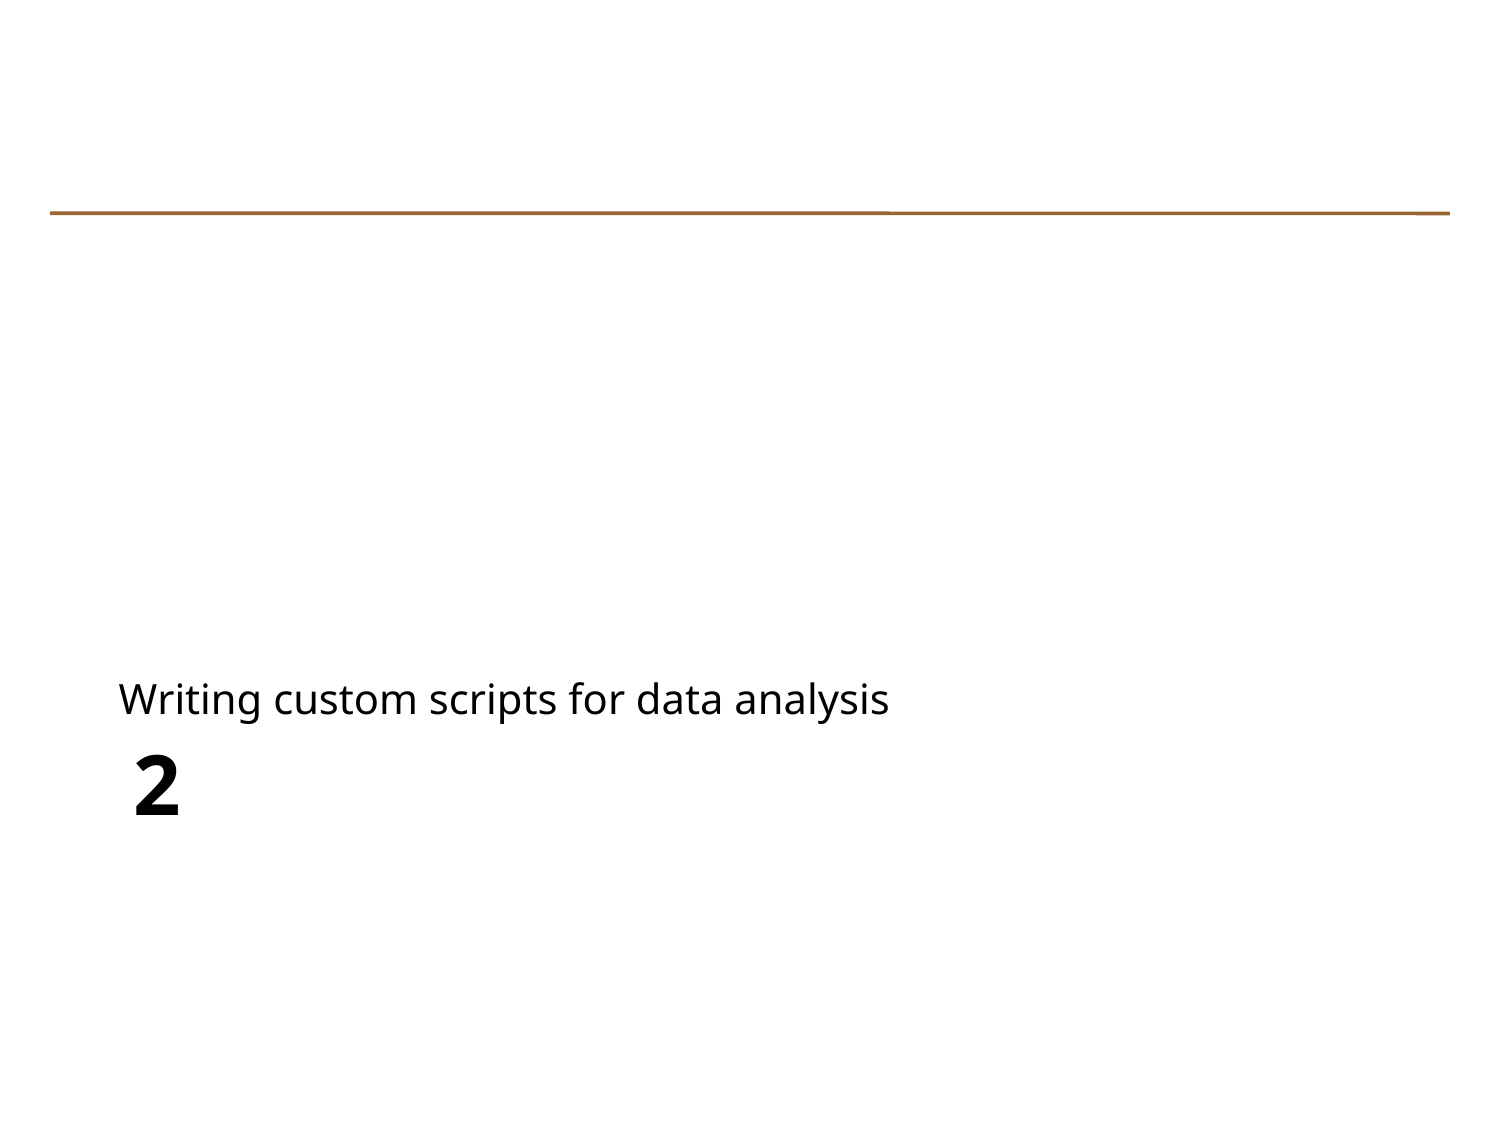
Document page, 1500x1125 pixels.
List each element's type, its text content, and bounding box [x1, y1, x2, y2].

text_box 2 [118, 723, 1394, 947]
text_box Writing custom scripts for data analysis [118, 476, 1394, 723]
